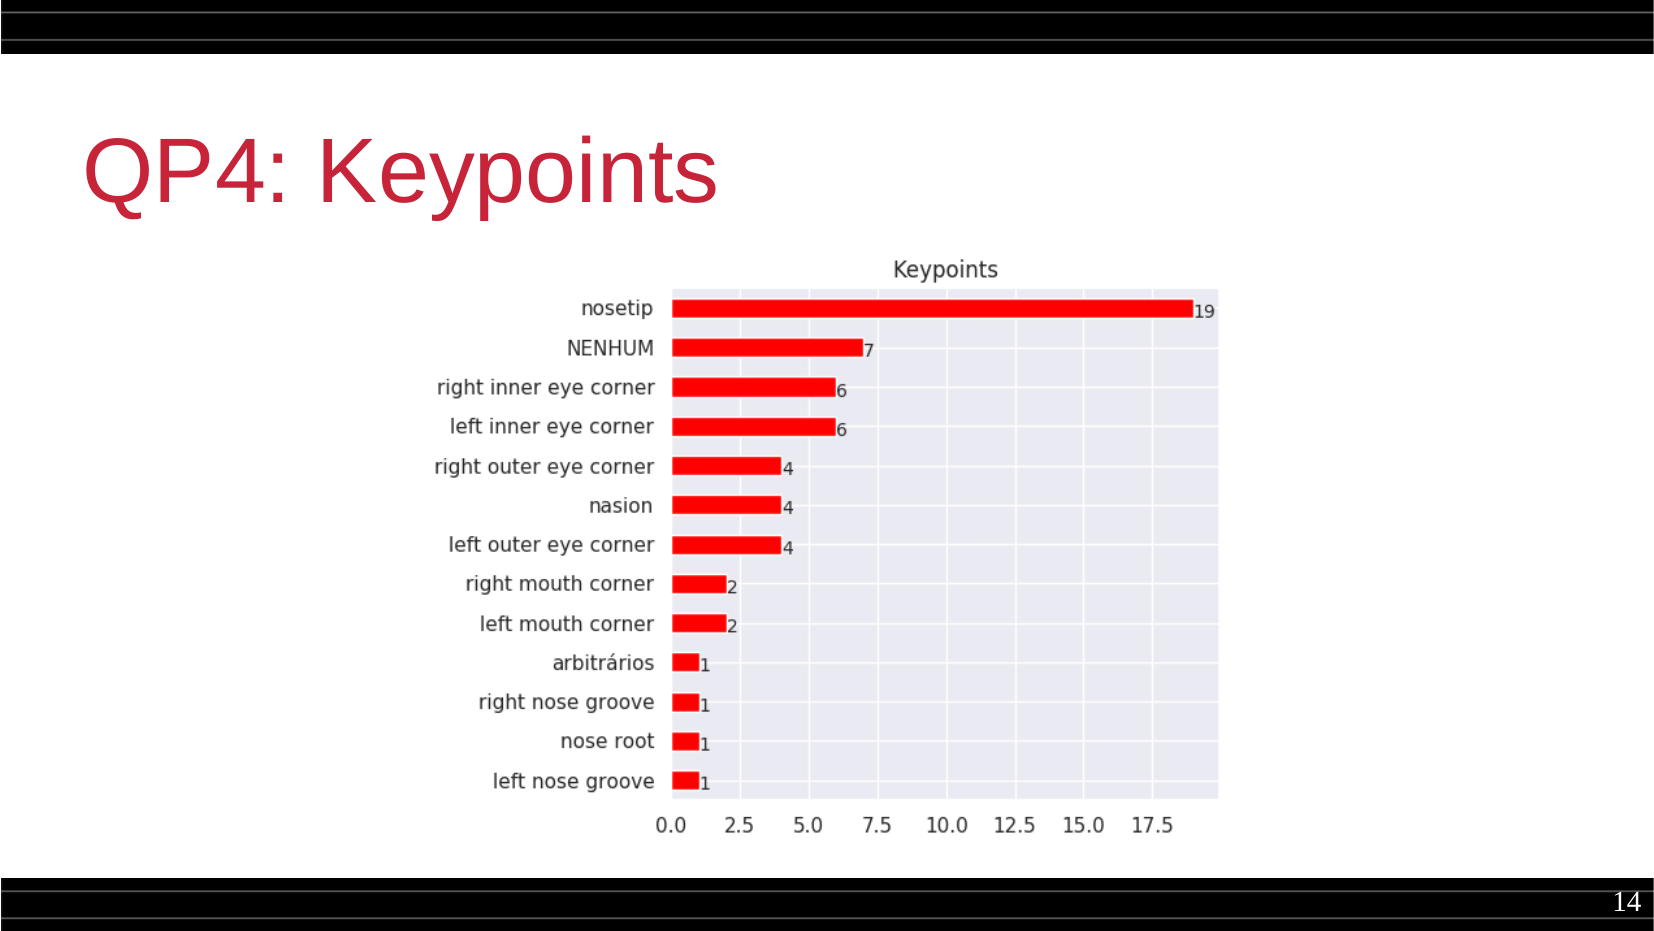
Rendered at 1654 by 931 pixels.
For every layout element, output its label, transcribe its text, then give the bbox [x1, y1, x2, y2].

picture [1, 0, 1654, 54]
picture [411, 236, 1243, 860]
picture [1, 878, 1654, 931]
title QP4: Keypoints [82, 92, 1571, 249]
